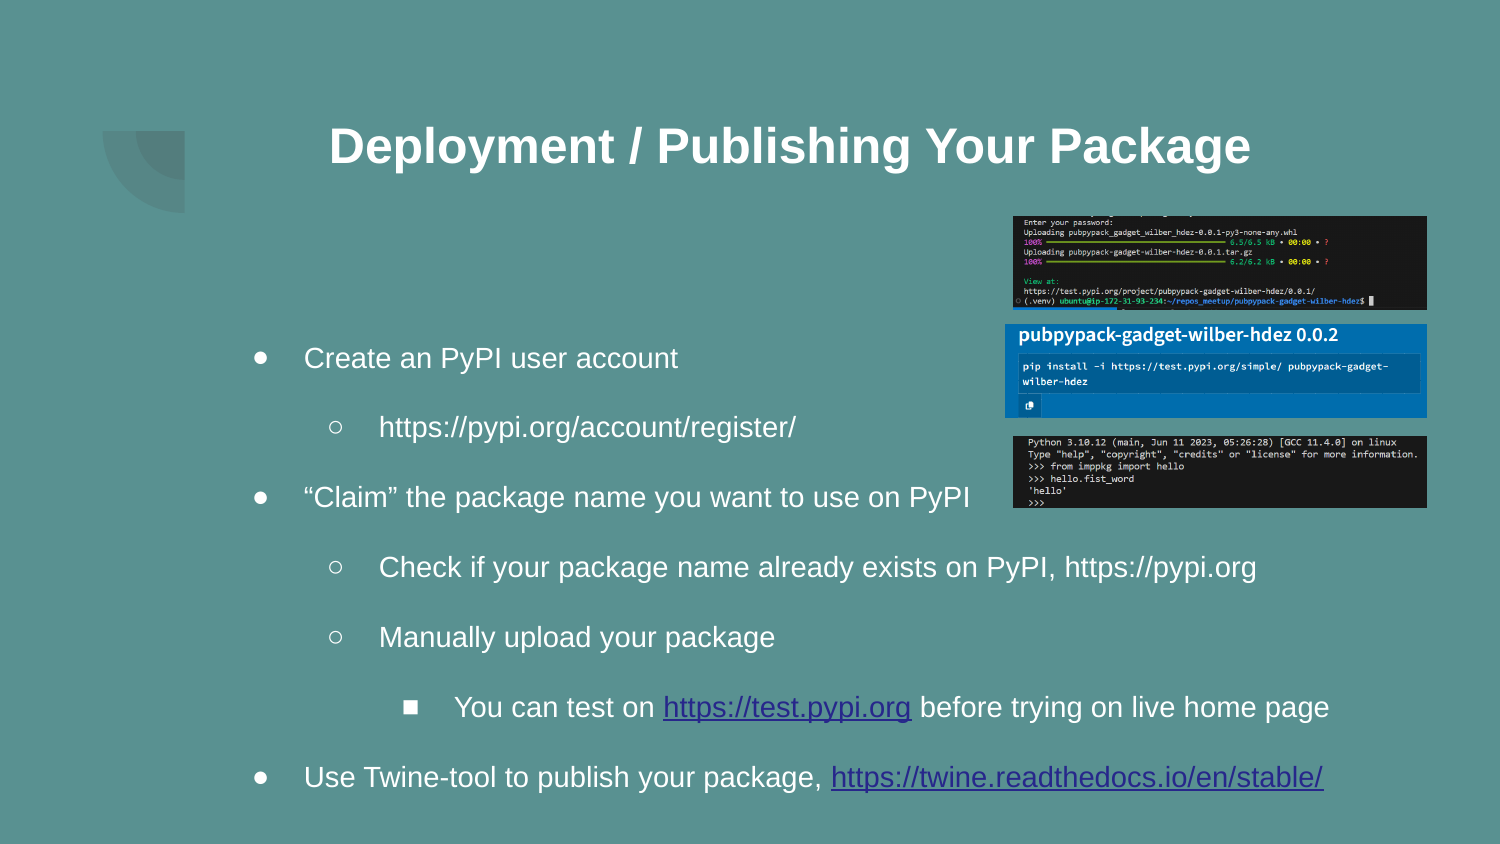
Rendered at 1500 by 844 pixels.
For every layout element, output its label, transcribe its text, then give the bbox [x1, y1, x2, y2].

list Create an PyPI user account https://pypi.org/account/register/ “Claim” the package name you want to use on PyPI Check if your package name already exists on PyPI, https://pypi.org Manually upload your package You can test on https://test.pypi.org before trying on live home page Use Twine-tool to publish your package, https://twine.readthedocs.io/en/stable/ [213, 288, 1368, 706]
picture [1013, 436, 1427, 508]
picture [1013, 216, 1427, 310]
title Deployment / Publishing Your Package [213, 98, 1368, 263]
picture [1005, 324, 1427, 418]
